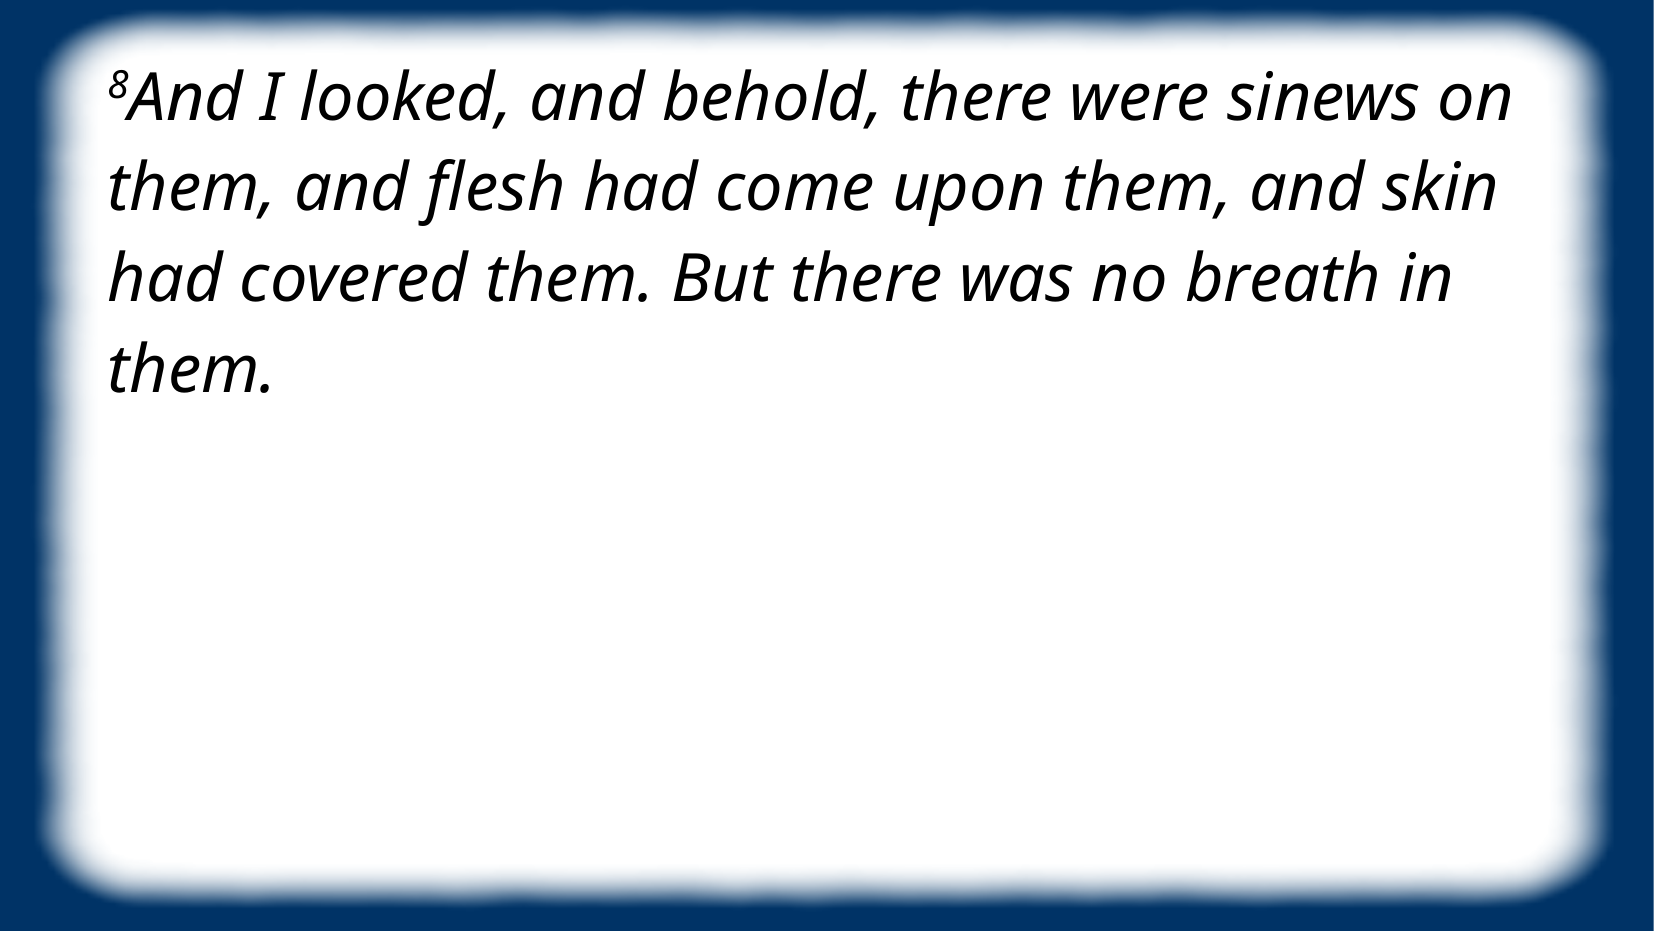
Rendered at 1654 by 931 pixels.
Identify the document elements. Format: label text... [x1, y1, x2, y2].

picture [0, 0, 1654, 931]
text_box 8And I looked, and behold, there were sinews on them, and flesh had come upon them, and skin had covered them. But there was no breath in them. [92, 41, 1563, 412]
